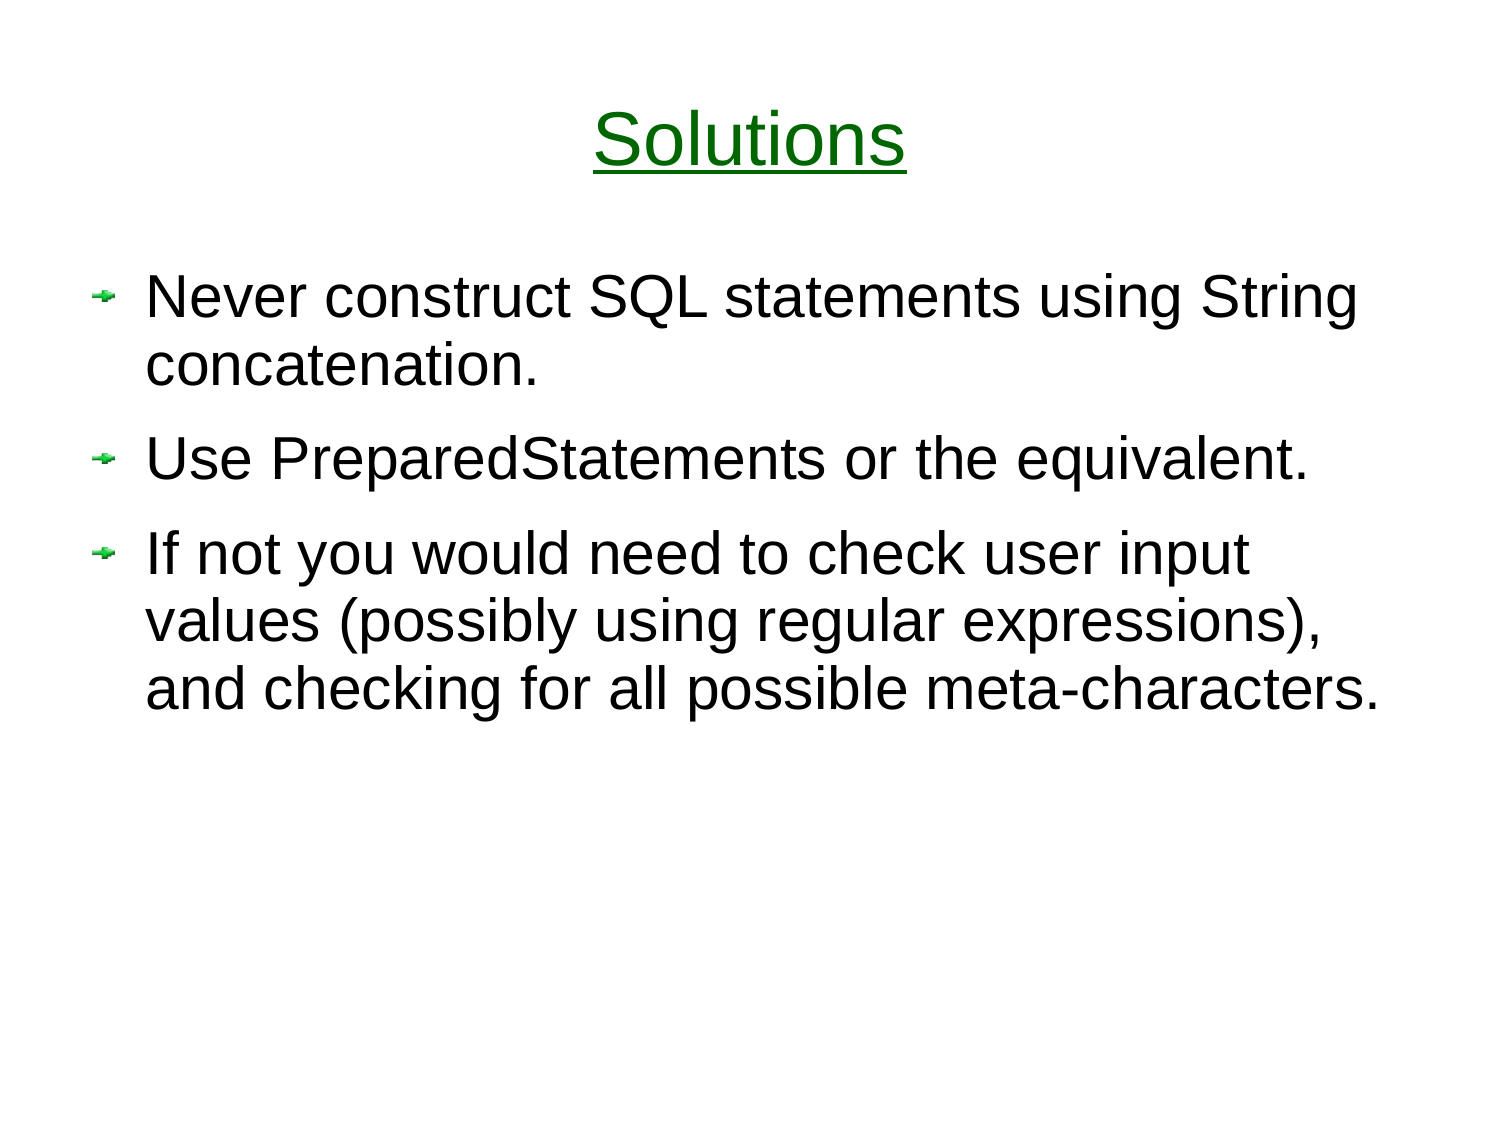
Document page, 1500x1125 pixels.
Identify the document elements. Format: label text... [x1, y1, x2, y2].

title Solutions [75, 45, 1425, 233]
list Never construct SQL statements using String concatenation. Use PreparedStatements or the equivalent. If not you would need to check user input values (possibly using regular expressions), and checking for all possible meta-characters. [75, 262, 1425, 1006]
